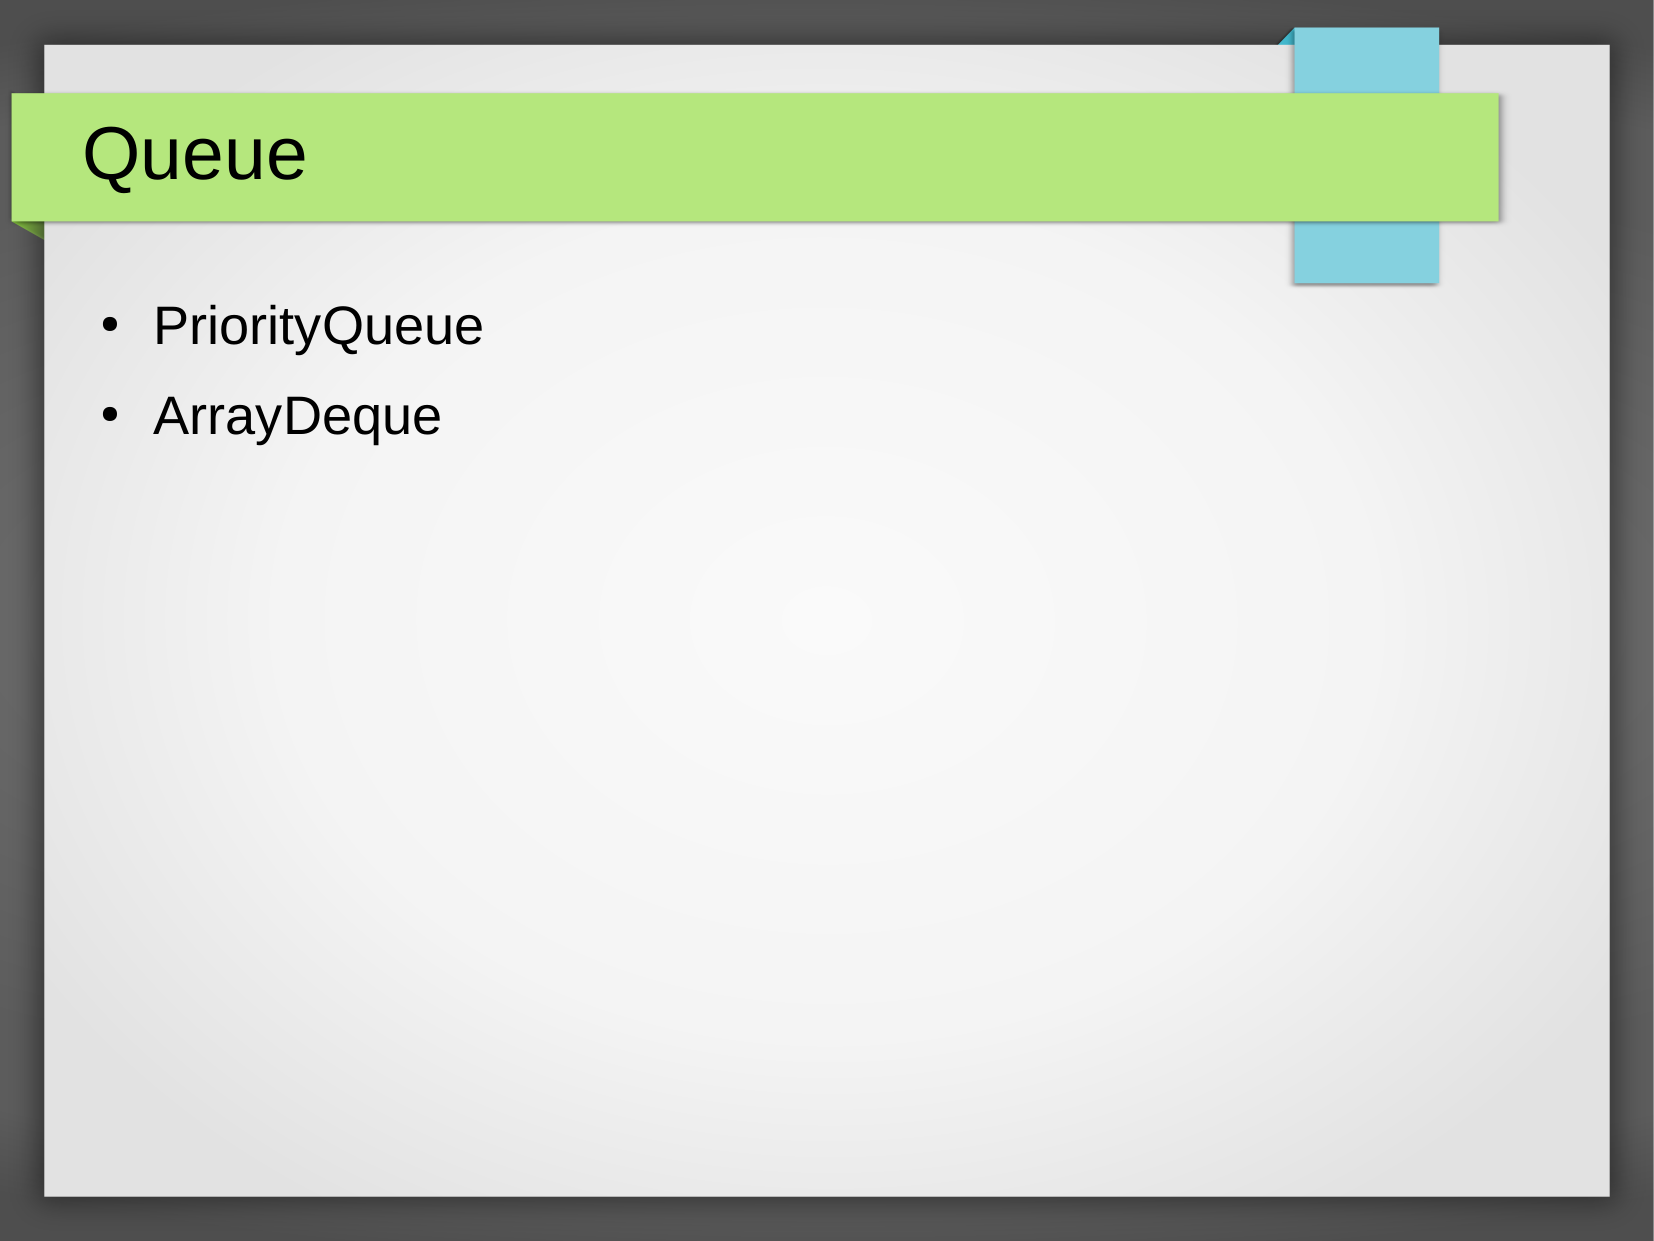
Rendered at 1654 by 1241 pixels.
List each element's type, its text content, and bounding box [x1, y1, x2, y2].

list PriorityQueue ArrayDeque [82, 295, 1571, 1015]
title Queue [82, 94, 1264, 213]
picture [0, 0, 1654, 1241]
